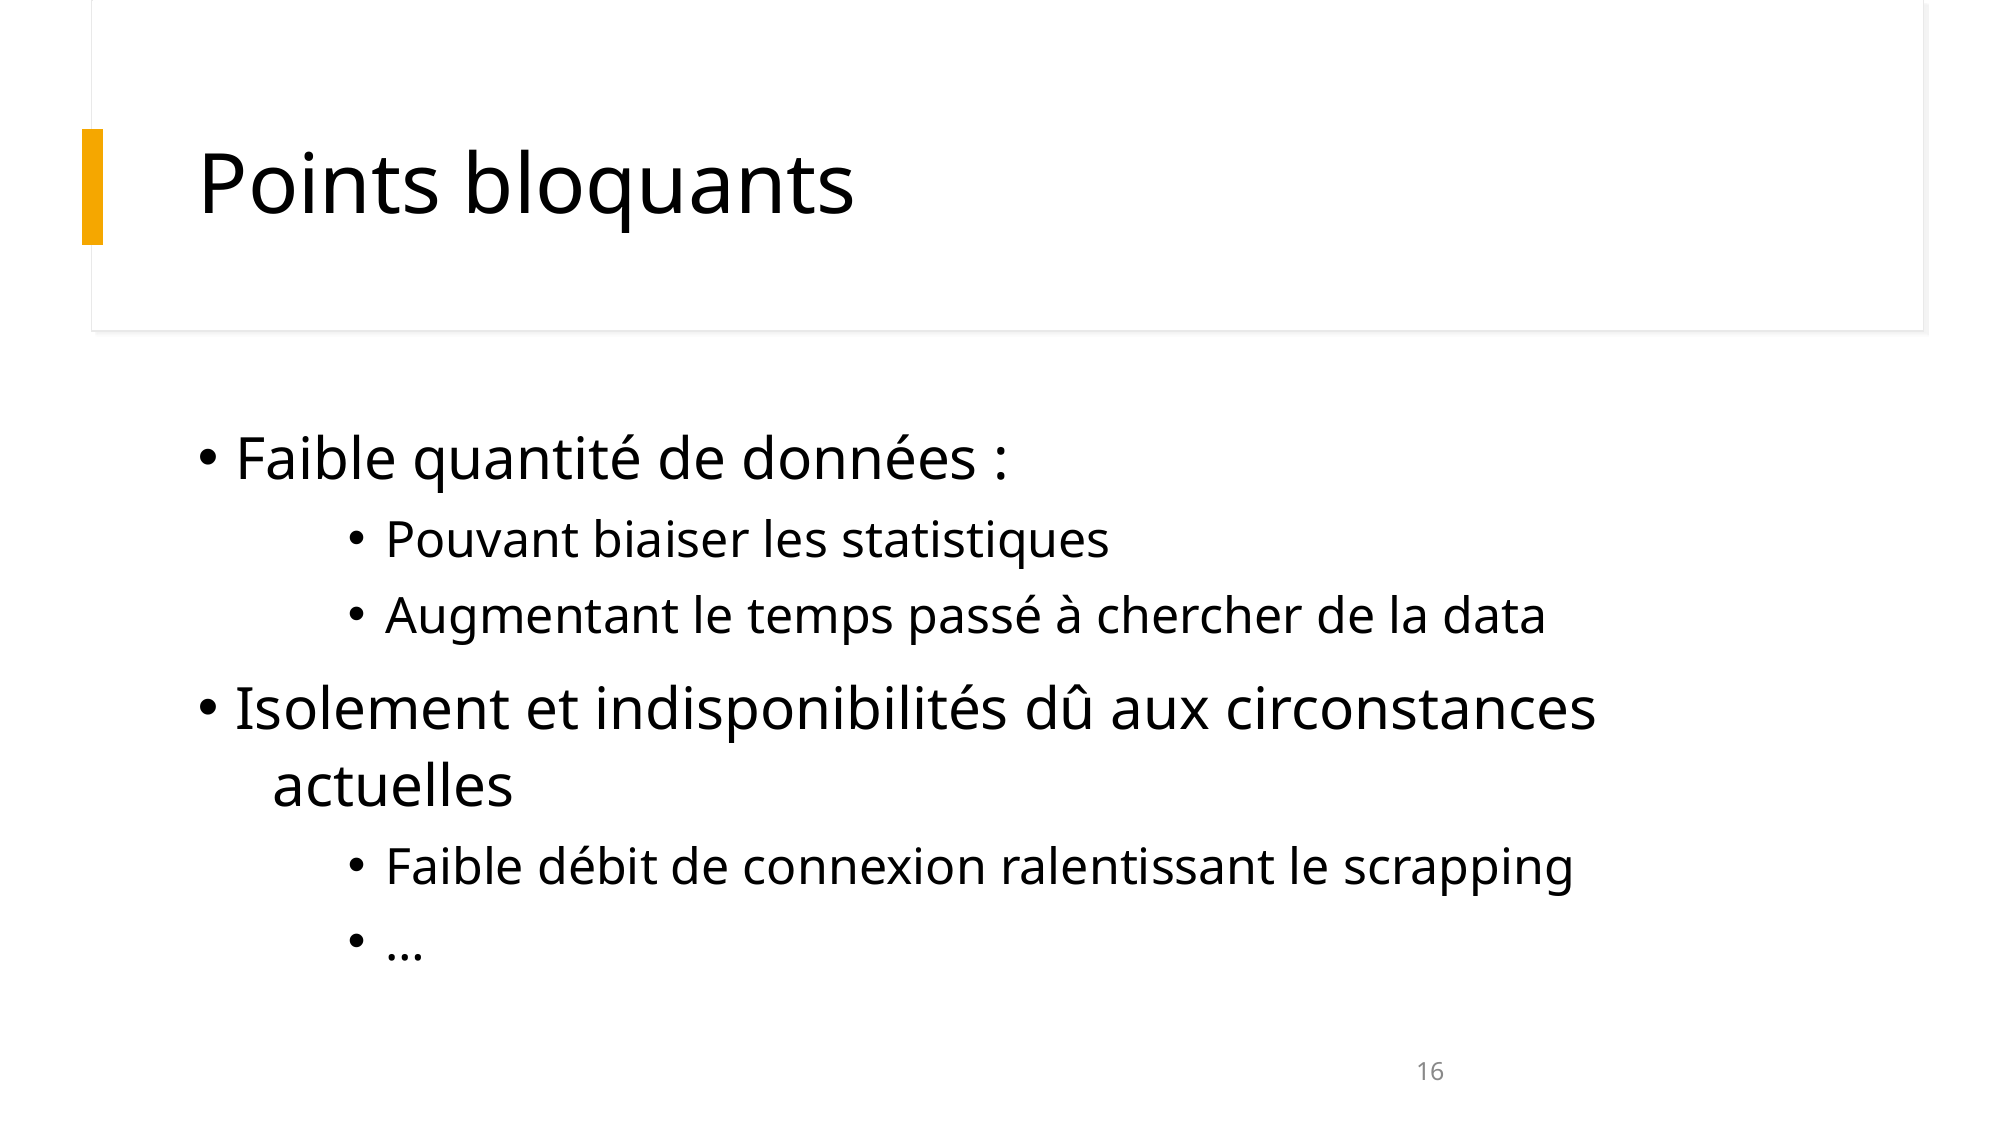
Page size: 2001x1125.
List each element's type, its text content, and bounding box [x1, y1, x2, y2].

list Faible quantité de données : Pouvant biaiser les statistiques Augmentant le temps passé à chercher de la data Isolement et indisponibilités dû aux circonstances actuelles Faible débit de connexion ralentissant le scrapping … [183, 406, 1852, 1013]
title Points bloquants [183, 90, 1852, 284]
text_box [1401, 1042, 1852, 1103]
